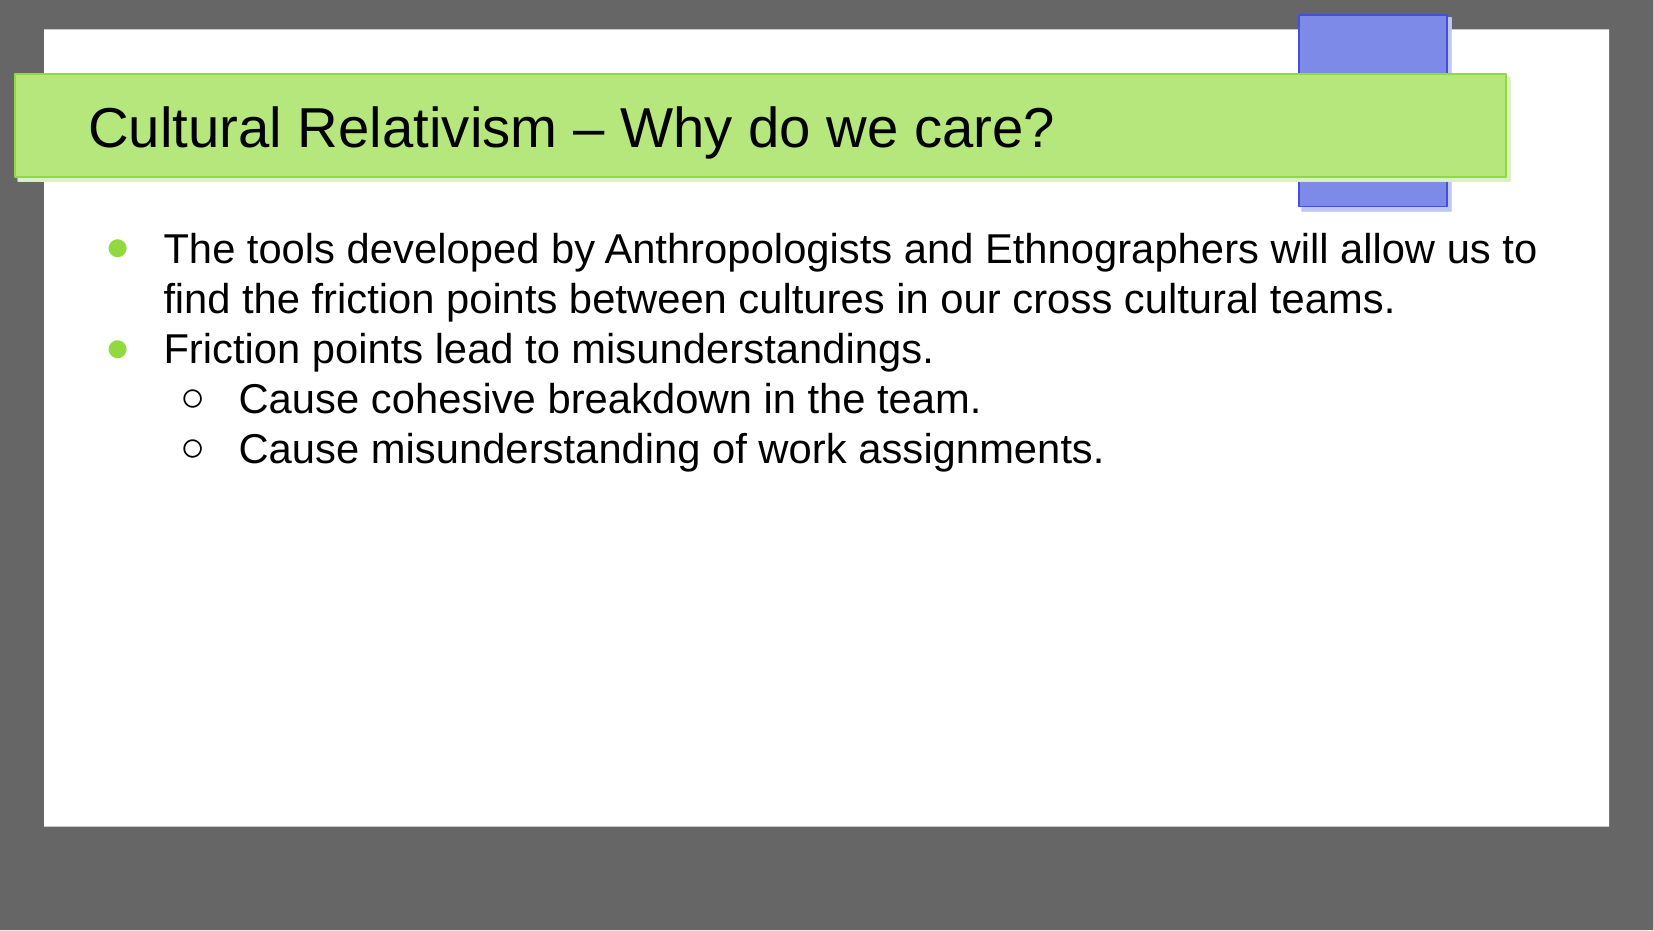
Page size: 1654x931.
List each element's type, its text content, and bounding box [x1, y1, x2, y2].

text_box The tools developed by Anthropologists and Ethnographers will allow us to find the friction points between cultures in our cross cultural teams. Friction points lead to misunderstandings. Cause cohesive breakdown in the team. Cause misunderstanding of work assignments. [88, 221, 1565, 812]
text_box Cultural Relativism – Why do we care? [88, 73, 1506, 178]
